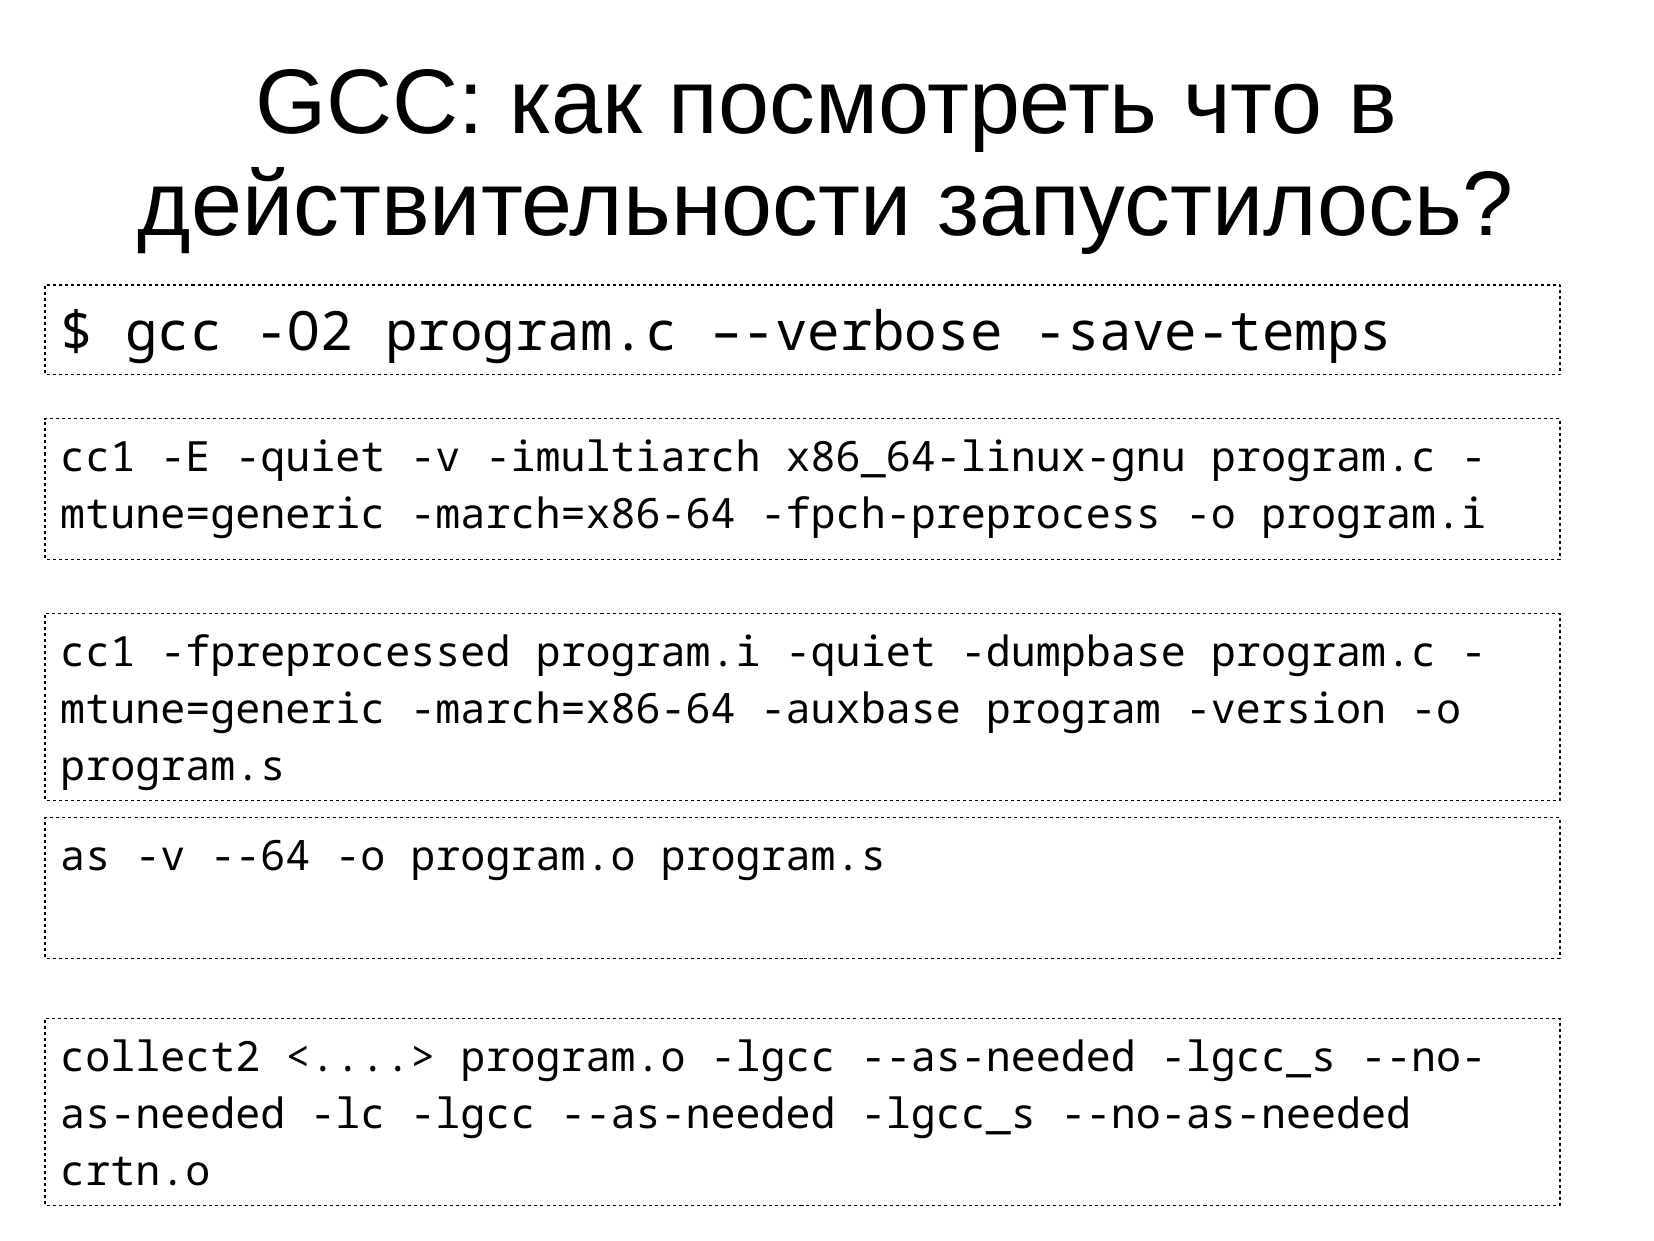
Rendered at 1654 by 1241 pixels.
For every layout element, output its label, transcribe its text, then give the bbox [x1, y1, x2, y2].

text_box as -v --64 -o program.o program.s [45, 817, 1561, 959]
title GCC: как посмотреть что в действительности запустилось? [82, 49, 1571, 257]
text_box collect2 <....> program.o -lgcc --as-needed -lgcc_s --no-as-needed -lc -lgcc --as-needed -lgcc_s --no-as-needed crtn.o [45, 1018, 1561, 1167]
text_box $ gcc -O2 program.c –-verbose -save-temps [45, 285, 1561, 374]
text_box cc1 -E -quiet -v -imultiarch x86_64-linux-gnu program.c -mtune=generic -march=x86-64 -fpch-preprocess -o program.i [45, 418, 1561, 560]
text_box cc1 -fpreprocessed program.i -quiet -dumpbase program.c -mtune=generic -march=x86-64 -auxbase program -version -o program.s [45, 613, 1561, 755]
